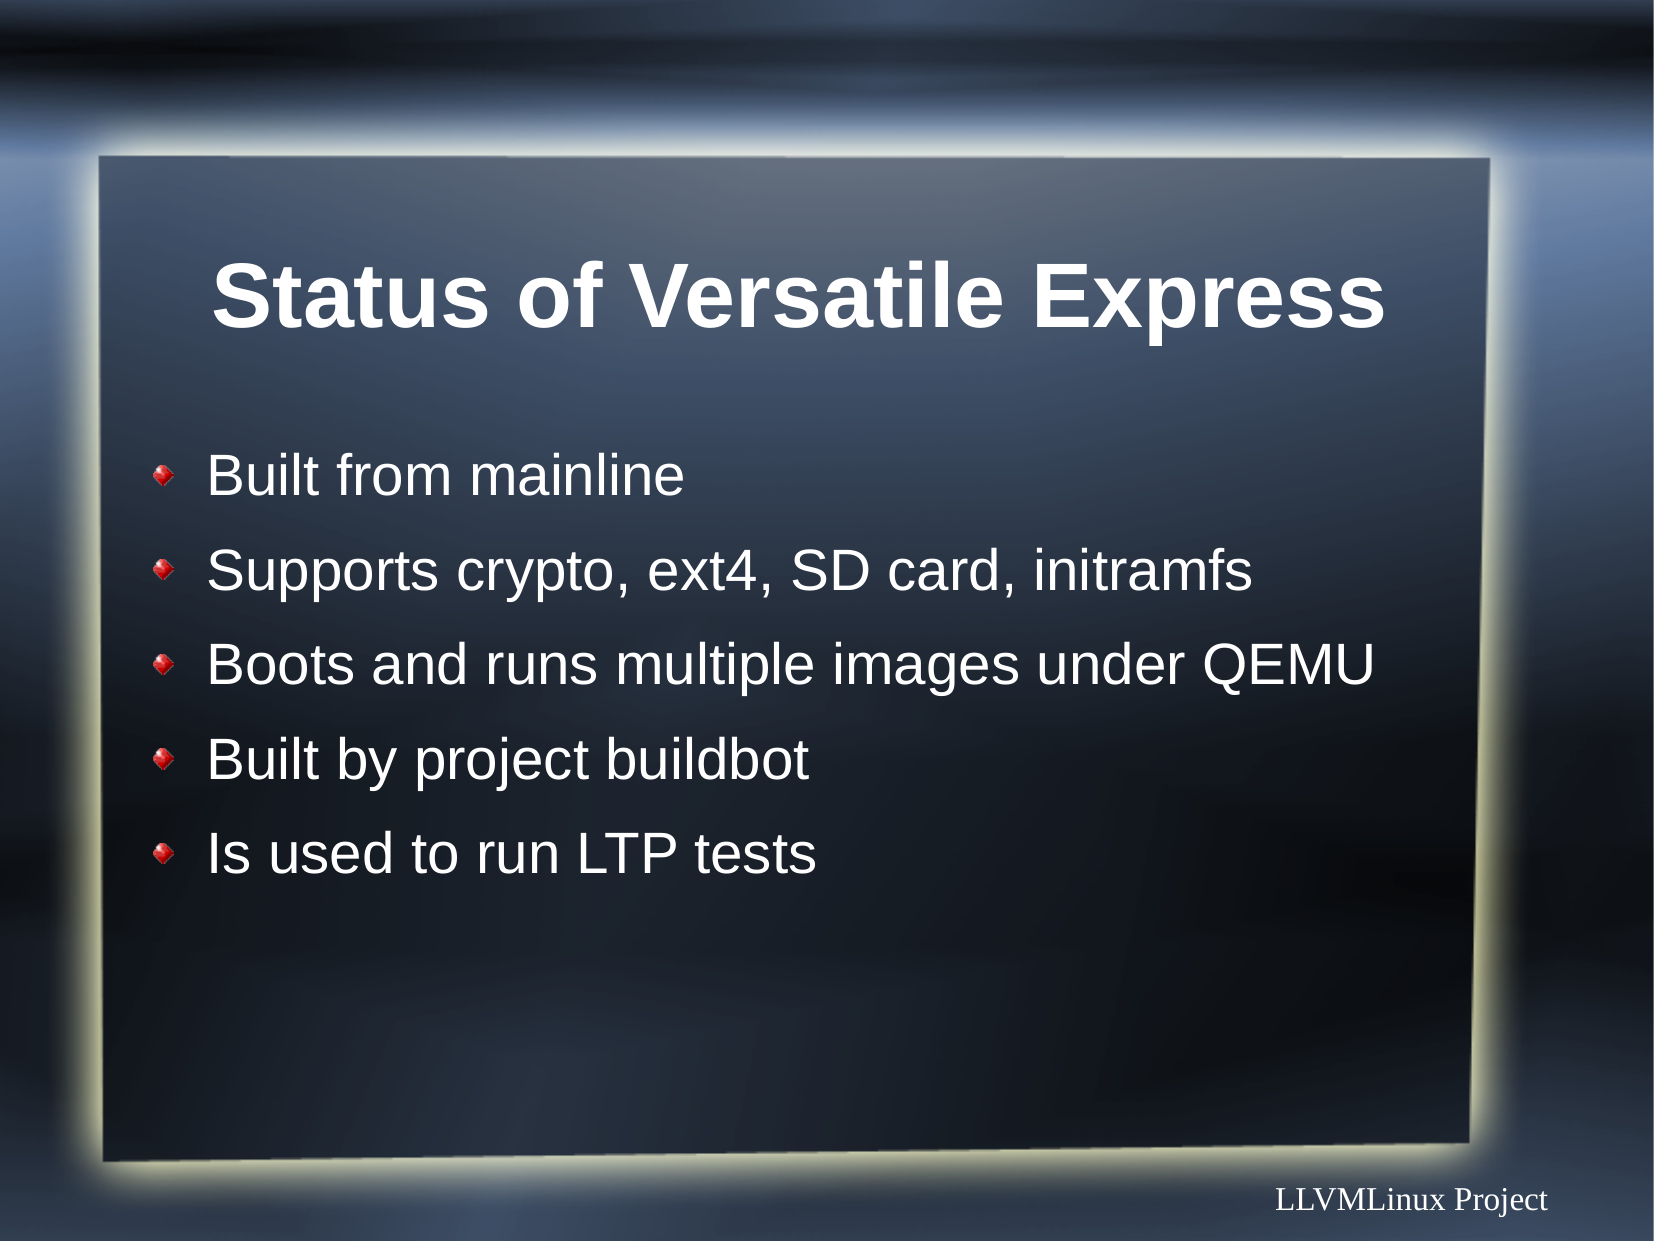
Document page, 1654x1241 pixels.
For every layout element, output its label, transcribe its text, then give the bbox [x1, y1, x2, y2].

list Built from mainline Supports crypto, ext4, SD card, initramfs Boots and runs multiple images under QEMU Built by project buildbot Is used to run LTP tests [135, 442, 1447, 1163]
picture [0, 0, 1654, 1241]
title Status of Versatile Express [124, 177, 1477, 414]
